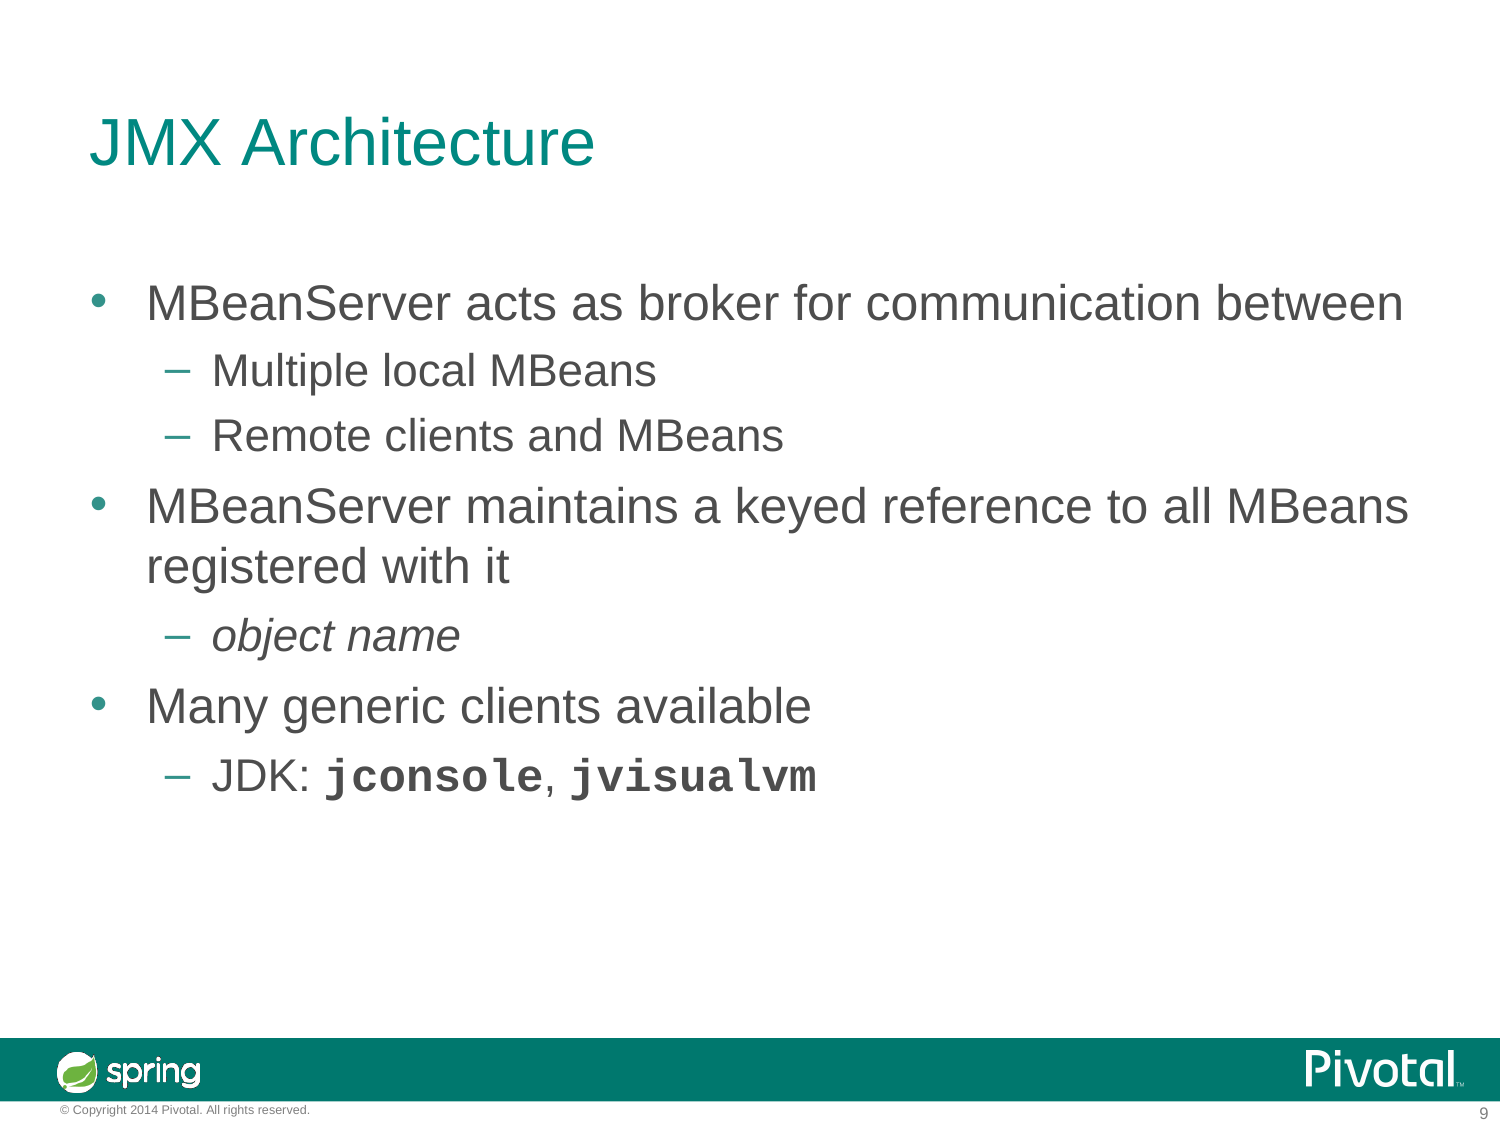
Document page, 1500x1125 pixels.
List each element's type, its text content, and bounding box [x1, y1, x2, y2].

picture [1306, 1050, 1464, 1087]
title JMX Architecture [75, 45, 1426, 233]
picture [32, 1041, 210, 1103]
list MBeanServer acts as broker for communication between Multiple local MBeans Remote clients and MBeans MBeanServer maintains a keyed reference to all MBeans registered with it object name Many generic clients available JDK: jconsole, jvisualvm [75, 262, 1426, 1005]
